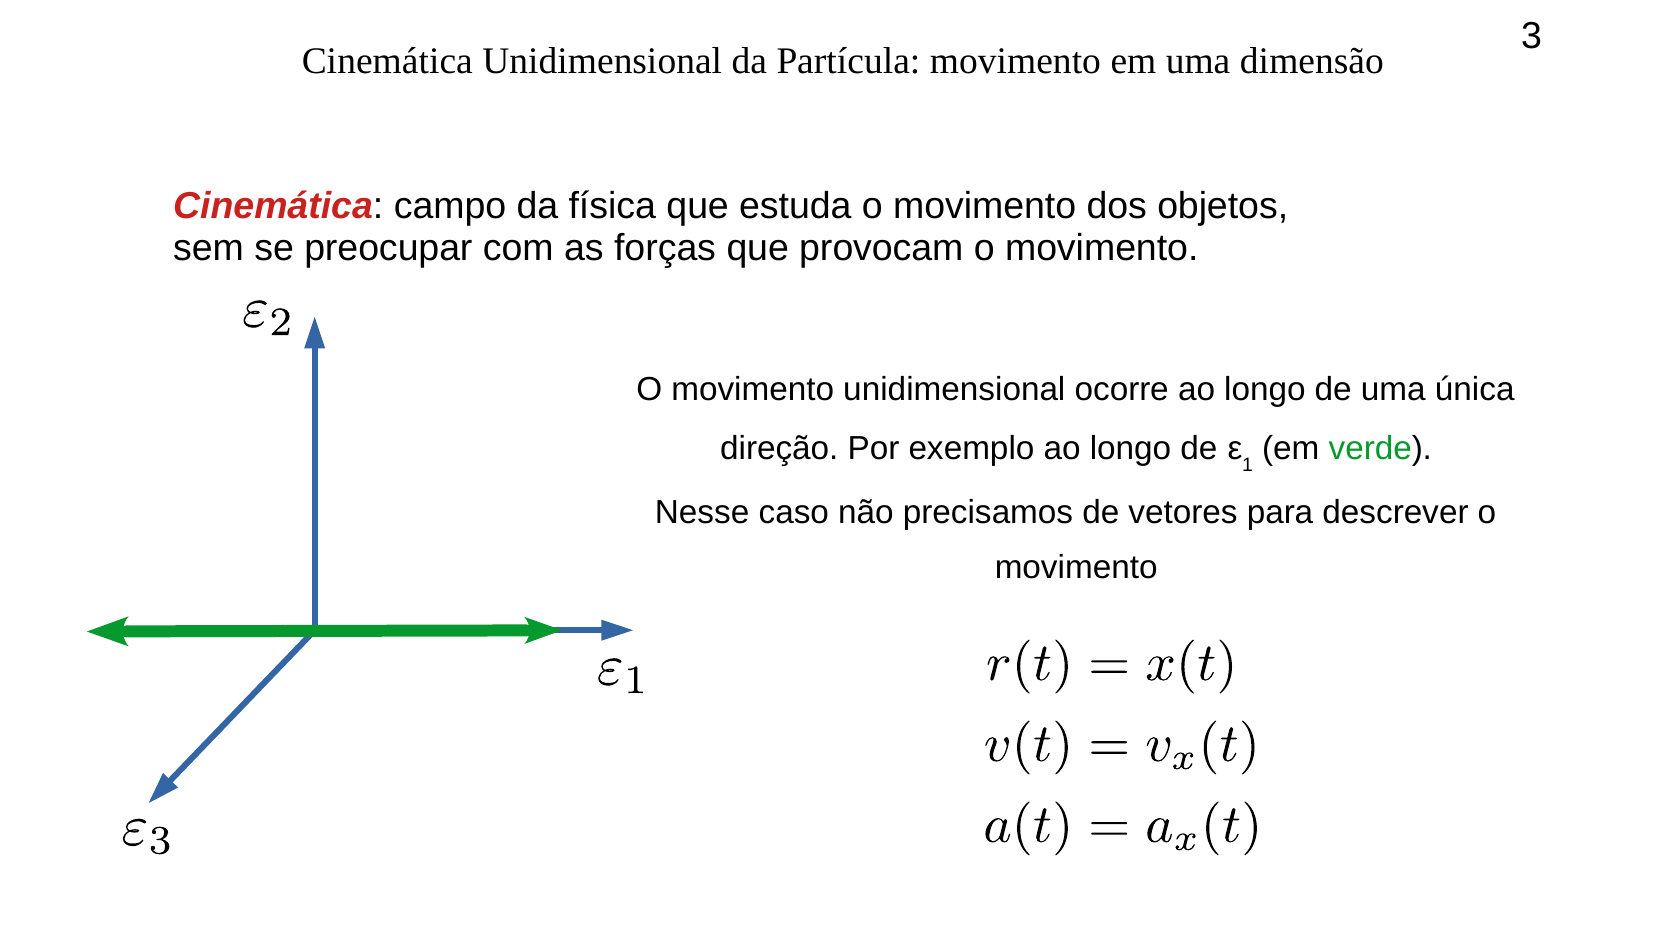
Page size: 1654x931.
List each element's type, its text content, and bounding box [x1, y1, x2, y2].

text_box O movimento unidimensional ocorre ao longo de uma única direção. Por exemplo ao longo de ε1 (em verde). Nesse caso não precisamos de vetores para descrever o movimento [621, 344, 1575, 597]
picture [242, 300, 290, 336]
text_box <number> [1506, 7, 1654, 78]
picture [596, 658, 643, 694]
picture [983, 639, 1257, 856]
picture [119, 816, 172, 857]
text_box Cinemática Unidimensional da Partícula: movimento em uma dimensão [287, 11, 1401, 89]
text_box Cinemática: campo da física que estuda o movimento dos objetos, sem se preocupar com as forças que provocam o movimento. [158, 176, 1345, 318]
